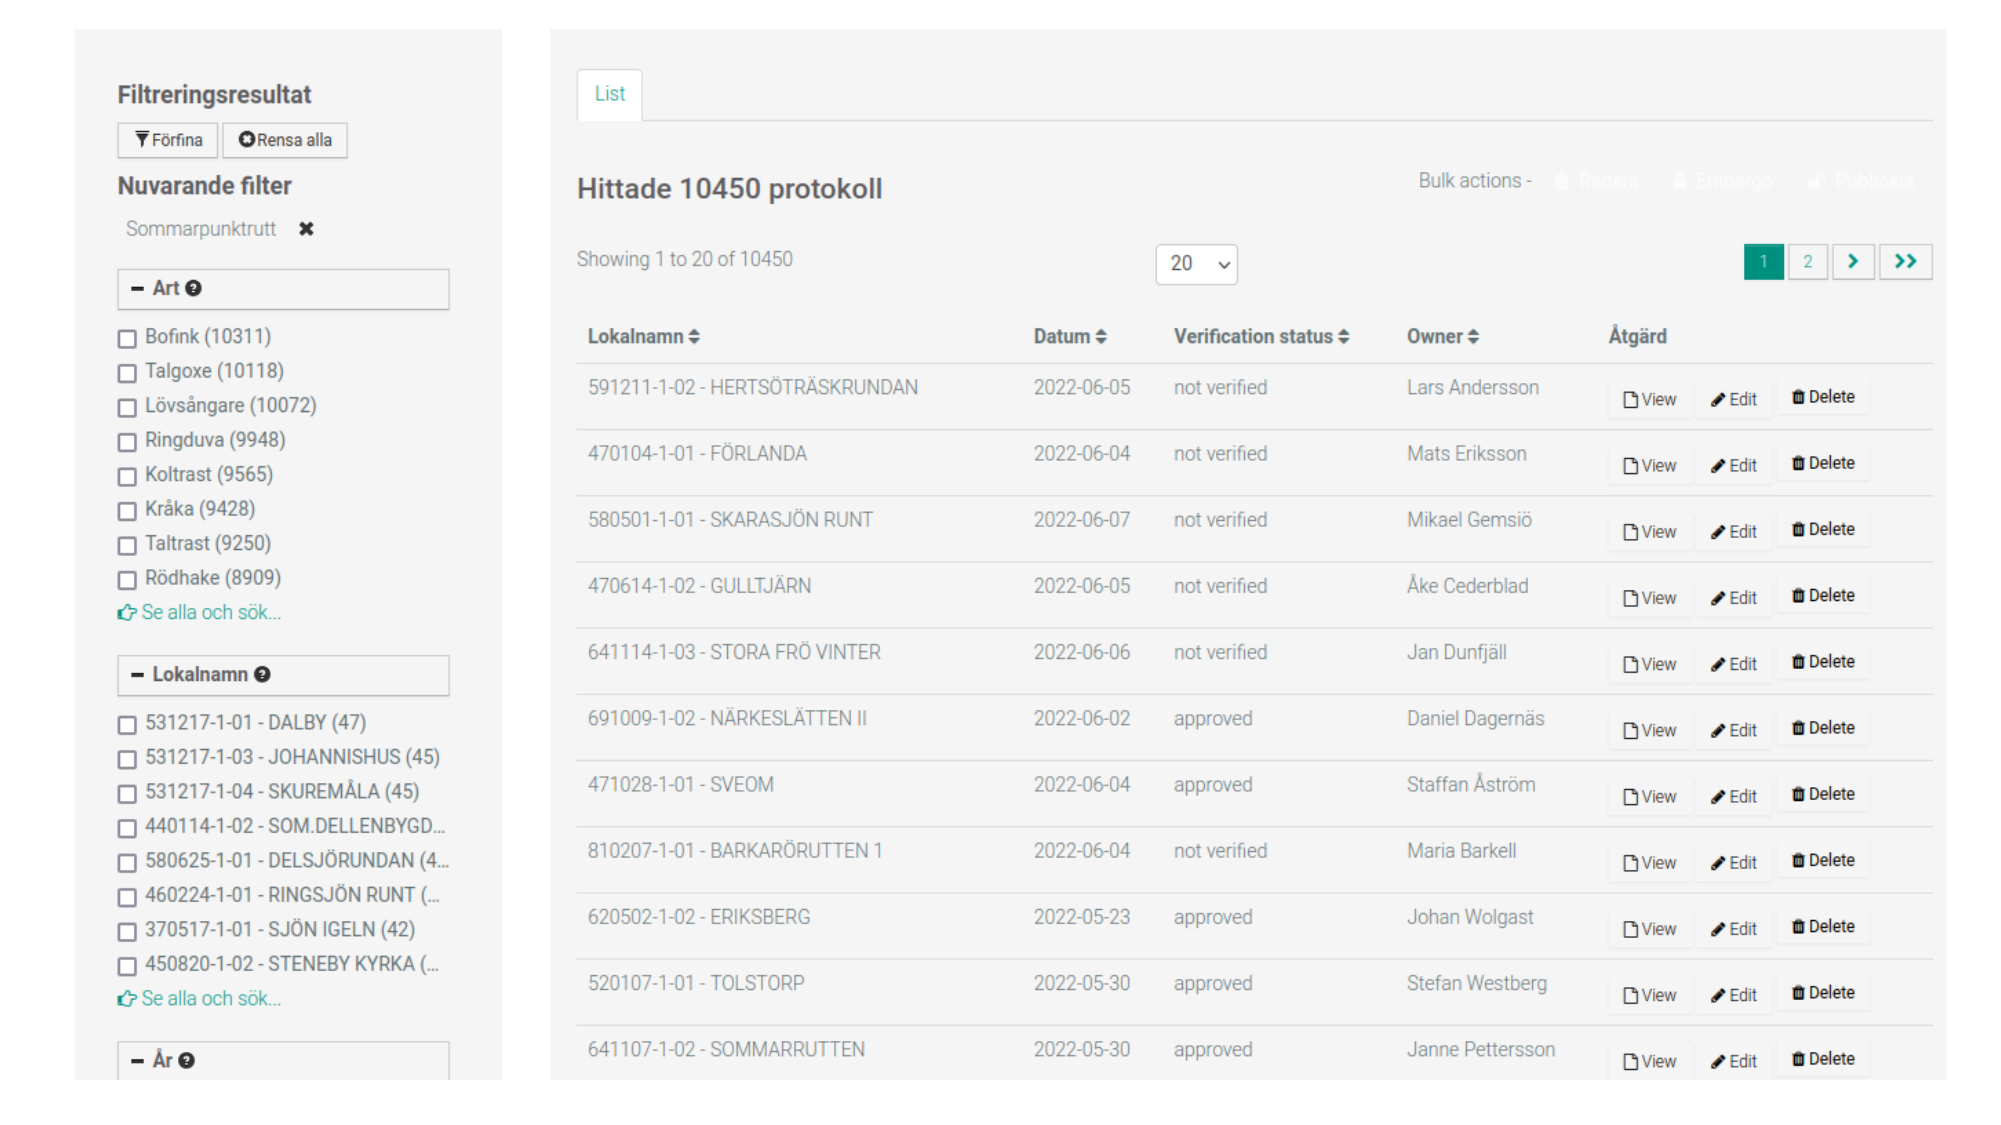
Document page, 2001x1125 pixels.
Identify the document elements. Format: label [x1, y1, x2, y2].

picture [75, 29, 1947, 1081]
